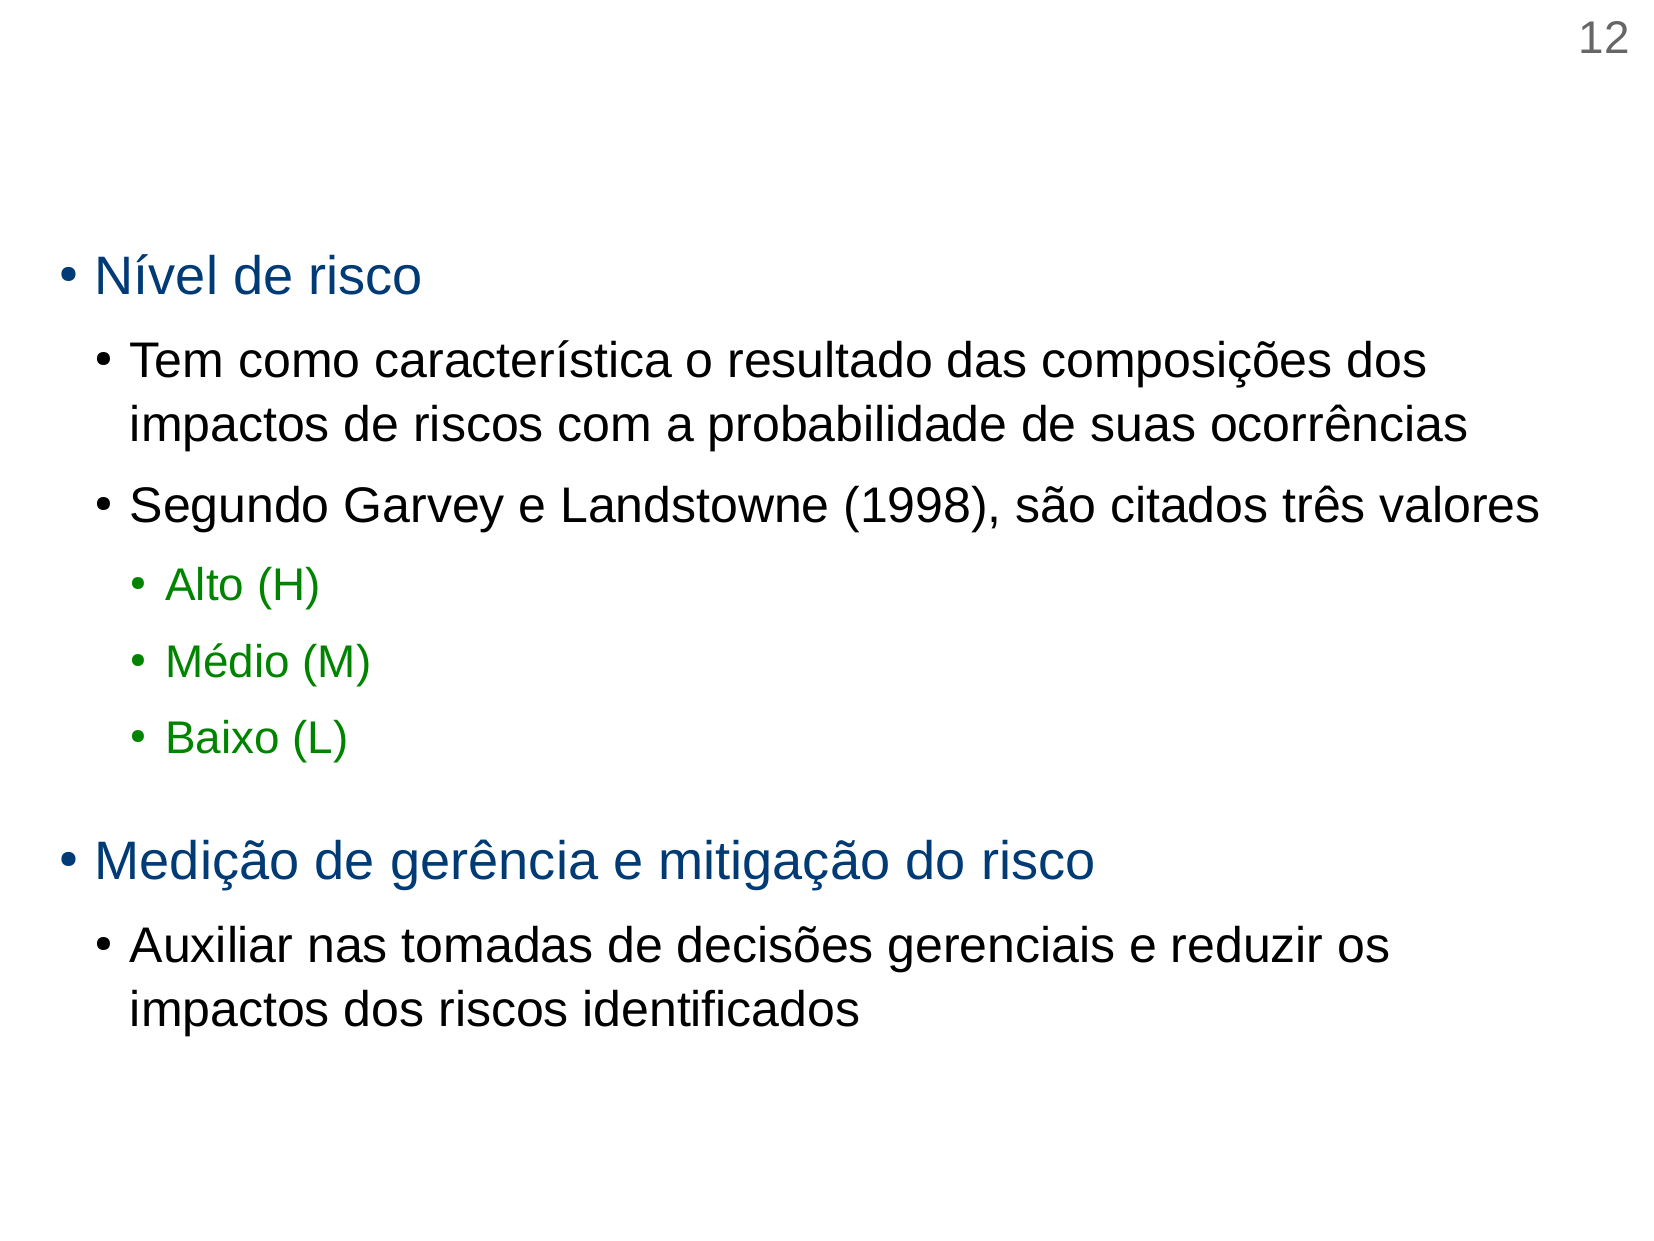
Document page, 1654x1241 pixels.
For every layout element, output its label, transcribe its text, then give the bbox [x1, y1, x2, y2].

list Nível de risco Tem como característica o resultado das composições dos impactos de riscos com a probabilidade de suas ocorrências Segundo Garvey e Landstowne (1998), são citados três valores Alto (H) Médio (M) Baixo (L) Medição de gerência e mitigação do risco Auxiliar nas tomadas de decisões gerenciais e reduzir os impactos dos riscos identificados [59, 236, 1595, 1211]
